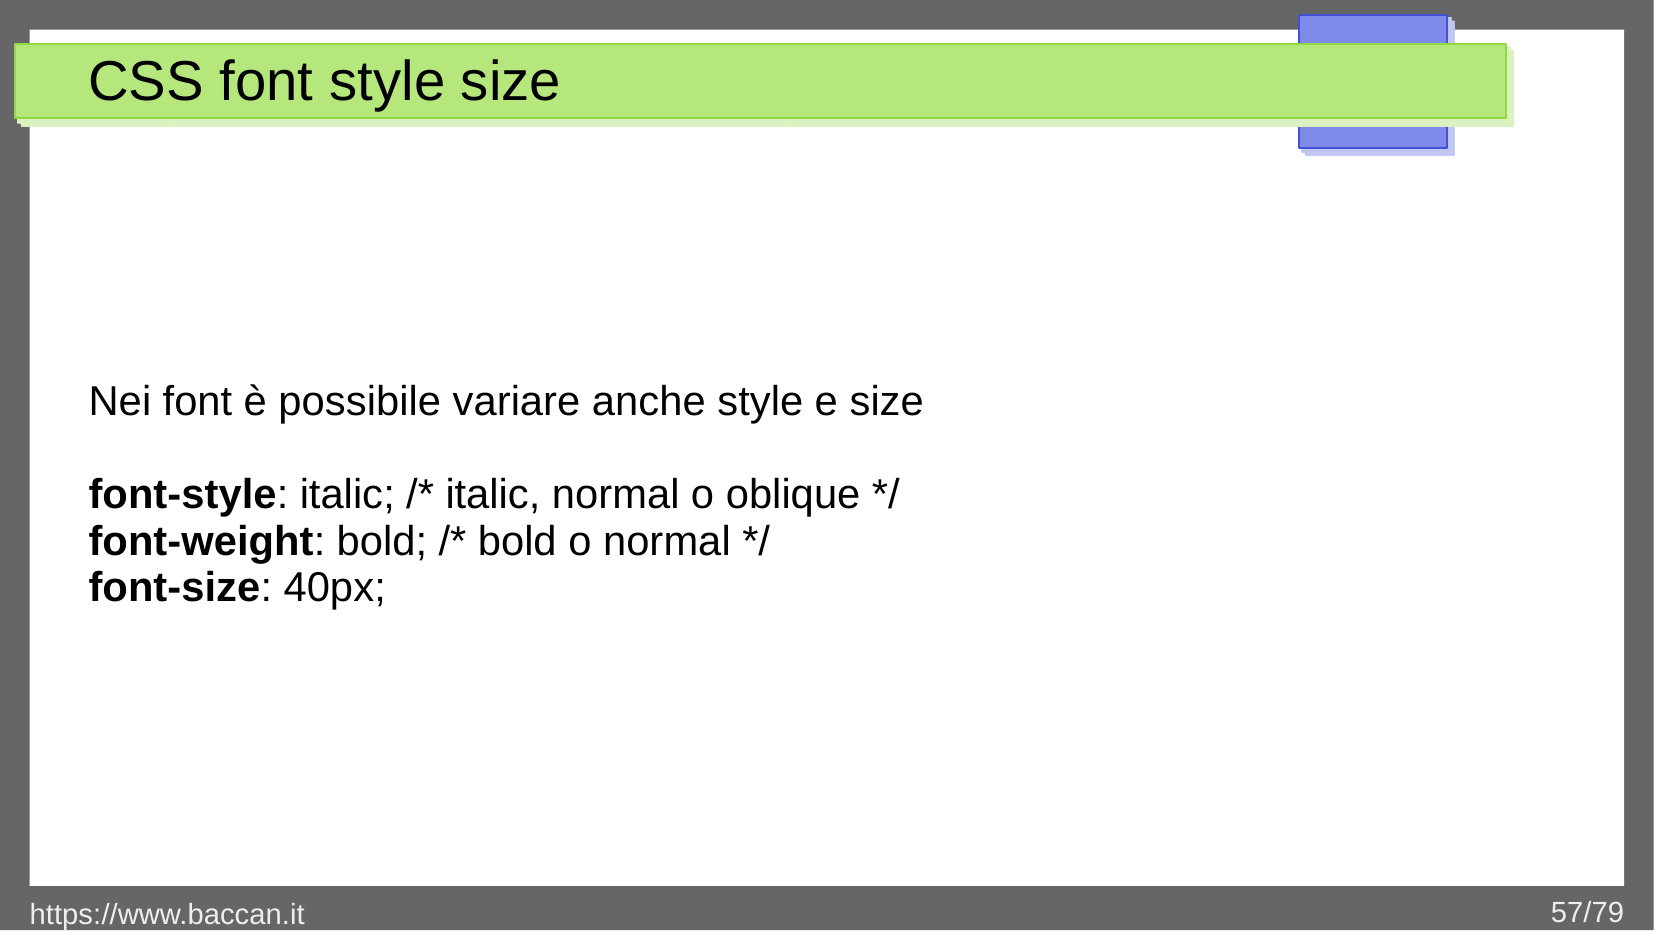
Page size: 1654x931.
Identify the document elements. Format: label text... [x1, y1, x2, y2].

text_box Nei font è possibile variare anche style e size font-style: italic; /* italic, normal o oblique */ font-weight: bold; /* bold o normal */ font-size: 40px; [88, 169, 1565, 820]
title CSS font style size [88, 44, 1506, 119]
